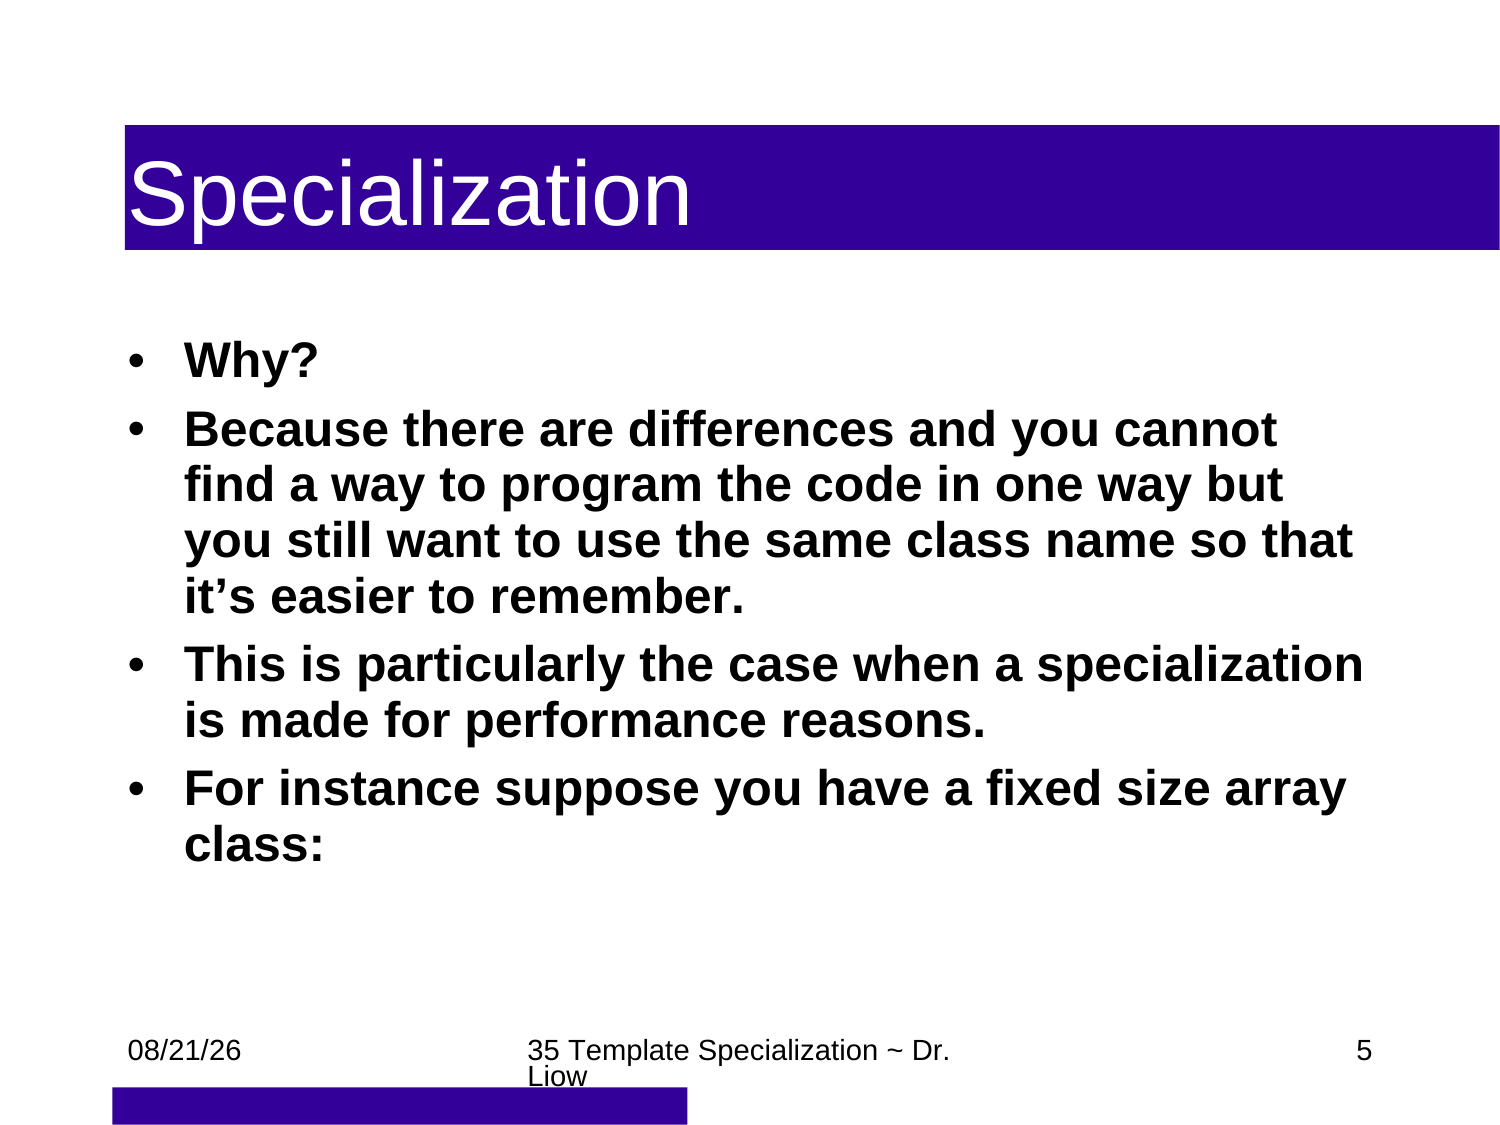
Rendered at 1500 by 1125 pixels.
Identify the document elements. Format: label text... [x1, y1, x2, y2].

title Specialization [112, 99, 1388, 288]
list Why? Because there are differences and you cannot find a way to program the code in one way but you still want to use the same class name so that it’s easier to remember. This is particularly the case when a specialization is made for performance reasons. For instance suppose you have a fixed size array class: [112, 324, 1388, 1001]
